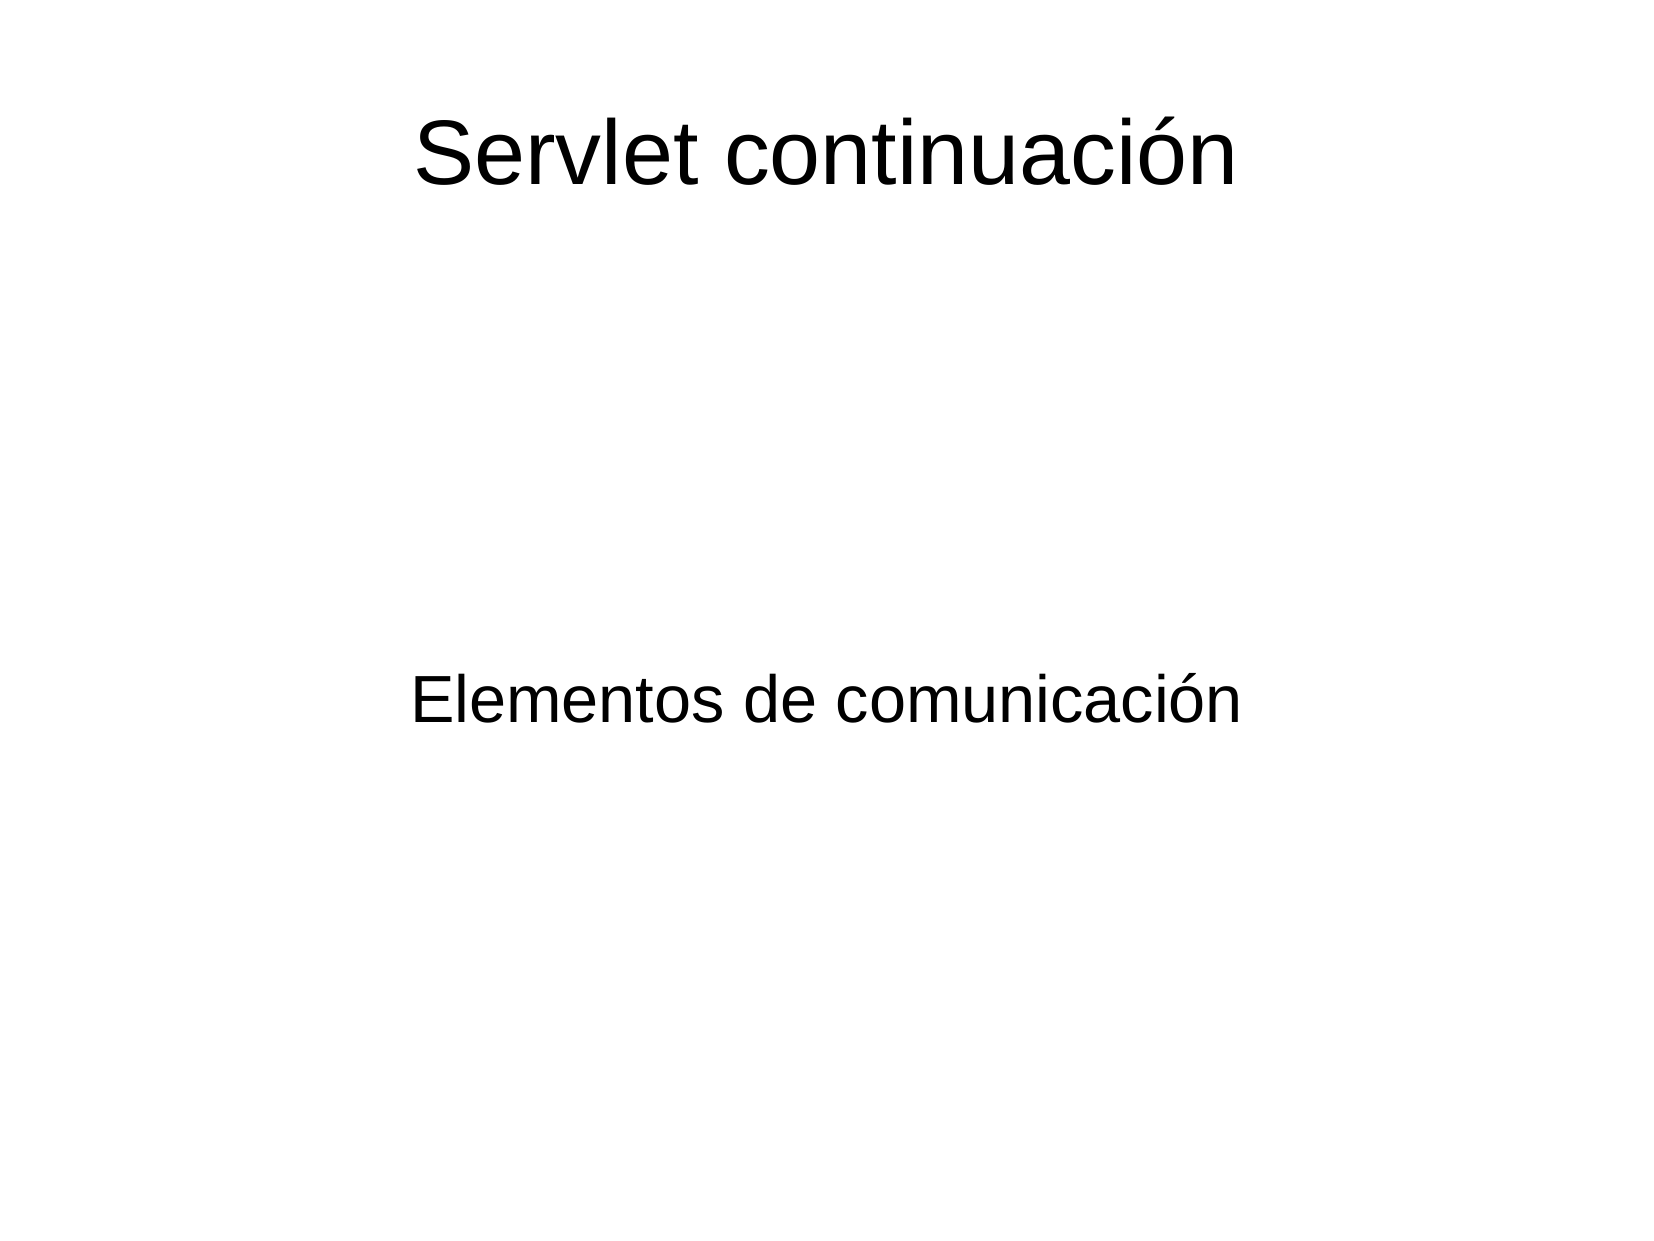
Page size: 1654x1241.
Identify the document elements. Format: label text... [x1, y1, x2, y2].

title Servlet continuación [82, 49, 1571, 257]
subtitle Elementos de comunicación [82, 290, 1571, 1109]
